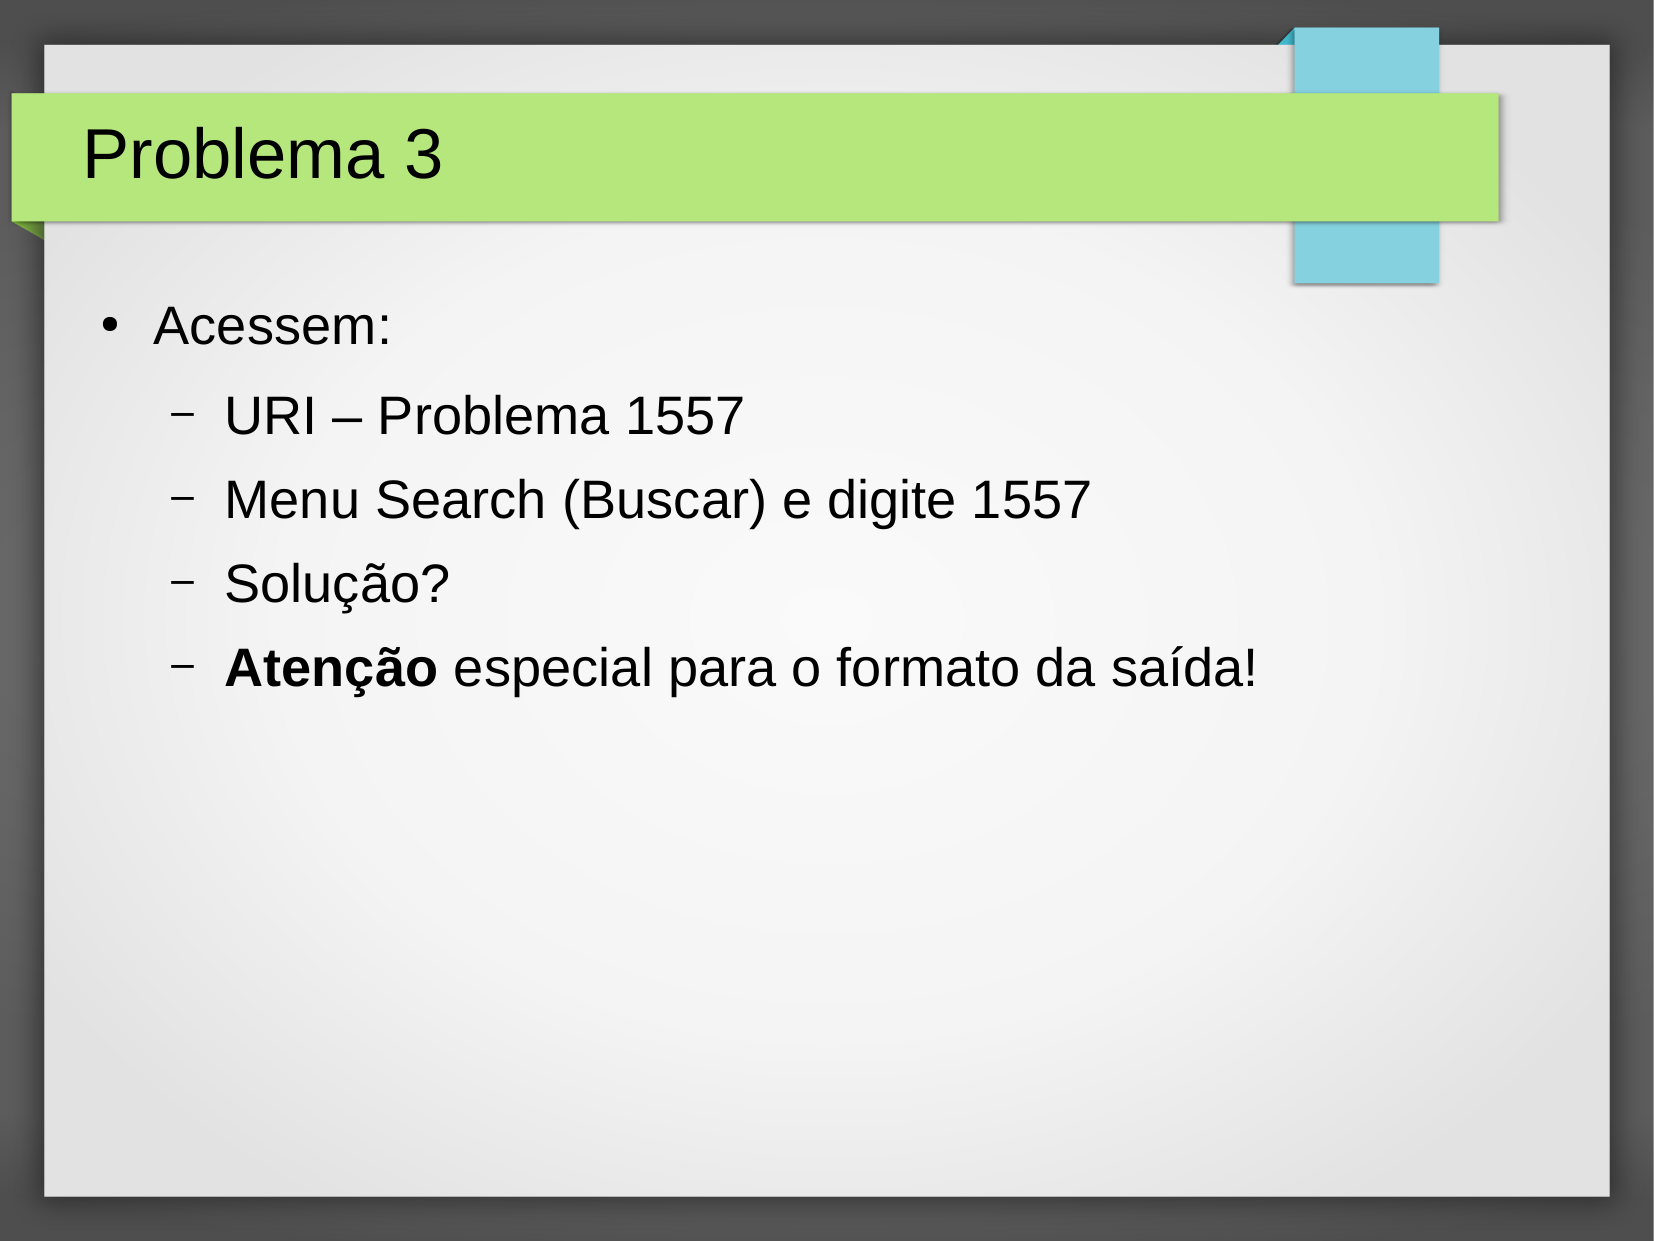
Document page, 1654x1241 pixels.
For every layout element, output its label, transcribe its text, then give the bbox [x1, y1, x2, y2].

title Problema 3 [82, 94, 1264, 213]
list Acessem: URI – Problema 1557 Menu Search (Buscar) e digite 1557 Solução? Atenção especial para o formato da saída! [82, 295, 1571, 1015]
picture [0, 0, 1654, 1241]
